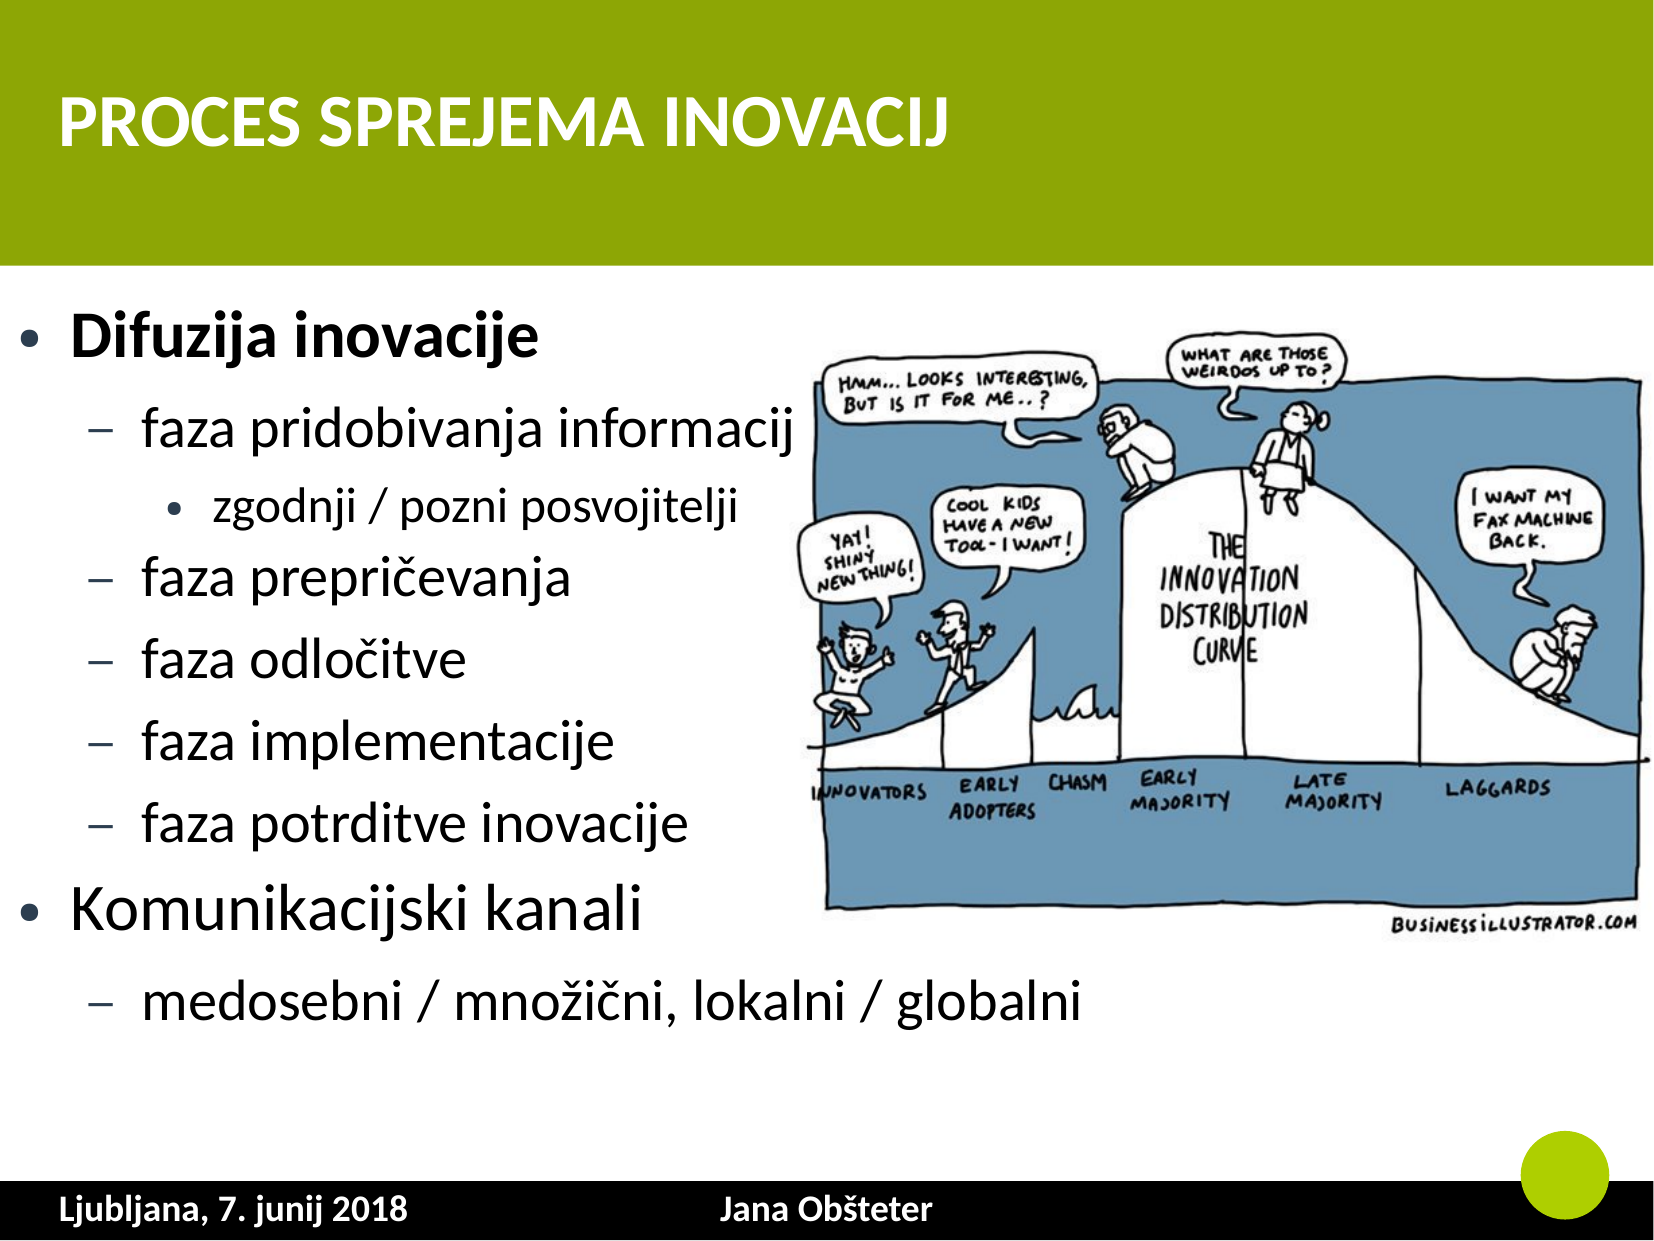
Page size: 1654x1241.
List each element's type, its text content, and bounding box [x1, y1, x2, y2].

list Difuzija inovacije faza pridobivanja informacij zgodnji / pozni posvojitelji faza prepričevanja faza odločitve faza implementacije faza potrditve inovacije Komunikacijski kanali medosebni / množični, lokalni / globalni [0, 307, 1536, 1134]
picture [1536, 307, 1654, 957]
title PROCES SPREJEMA INOVACIJ [59, 49, 1595, 207]
